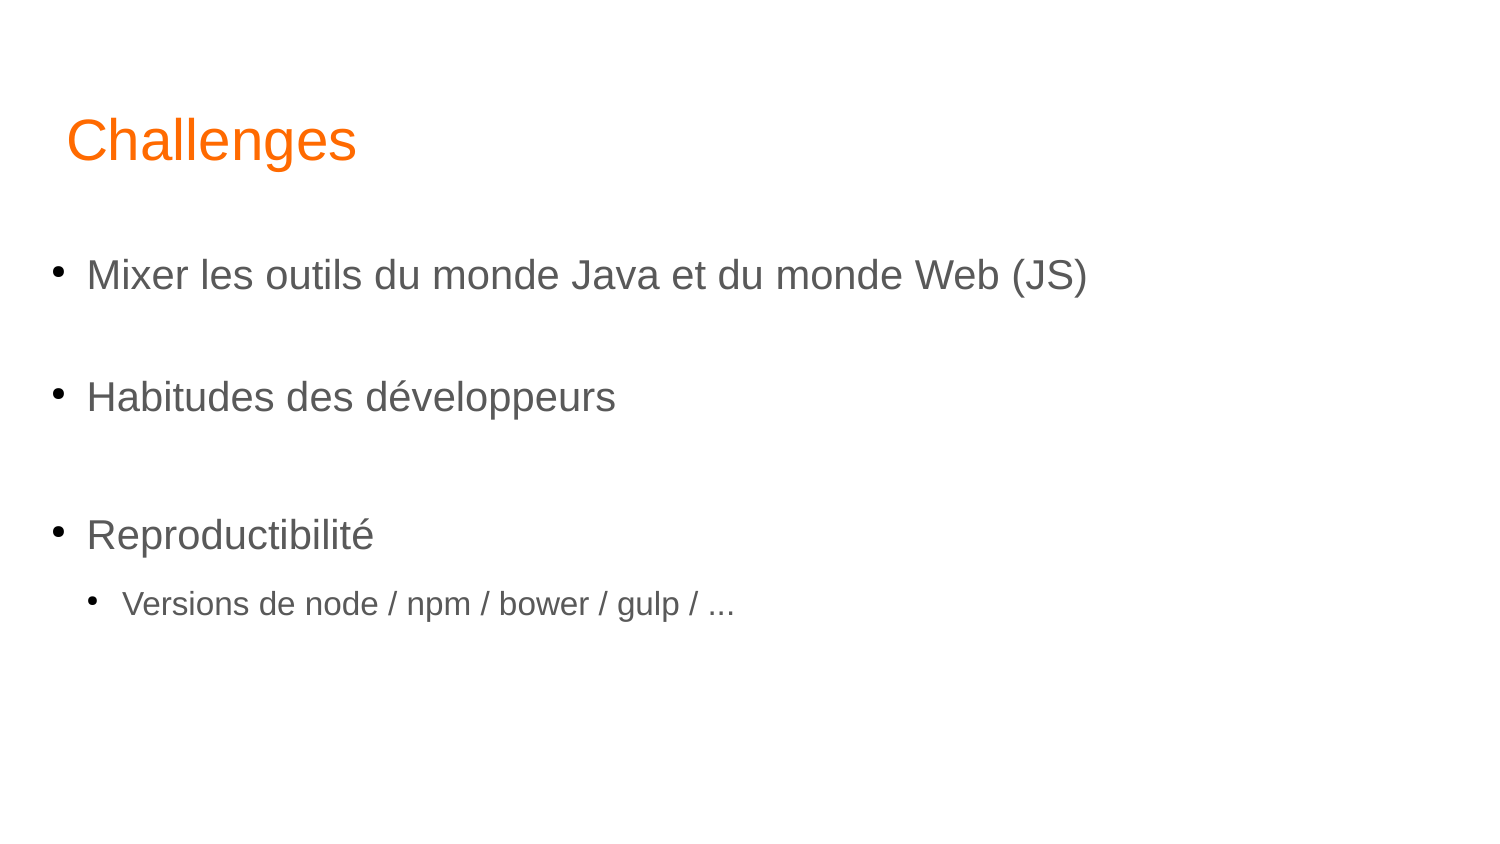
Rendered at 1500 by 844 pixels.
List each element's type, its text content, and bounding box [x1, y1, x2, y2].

title Challenges [51, 72, 1449, 167]
list Mixer les outils du monde Java et du monde Web (JS) Habitudes des développeurs Reproductibilité Versions de node / npm / bower / gulp / ... [51, 189, 1449, 750]
